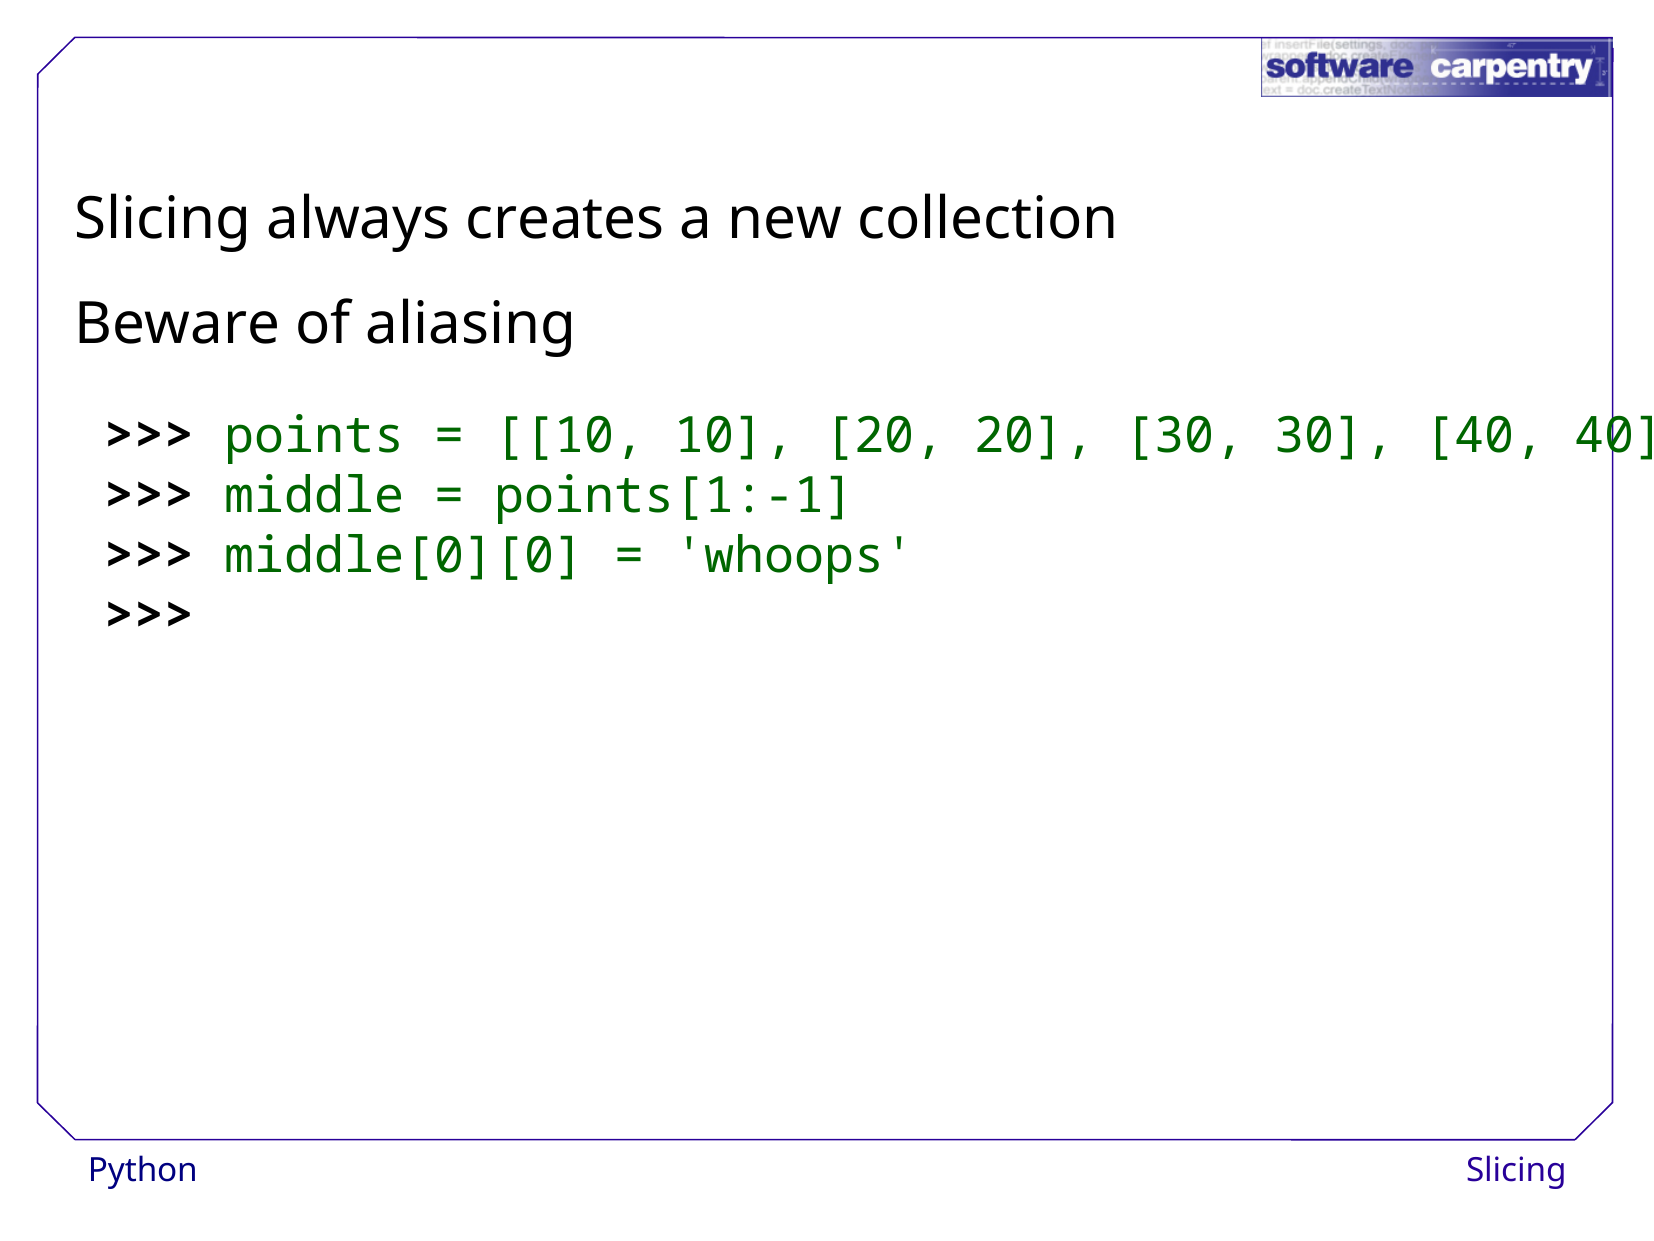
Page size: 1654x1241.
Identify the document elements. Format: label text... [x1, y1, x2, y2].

text_box >>> points = [[10, 10], [20, 20], [30, 30], [40, 40]] >>> middle = points[1:-1] >>> middle[0][0] = 'whoops' >>> [89, 395, 1498, 963]
picture [1261, 39, 1613, 97]
text_box Slicing always creates a new collection Beware of aliasing [59, 137, 1285, 364]
